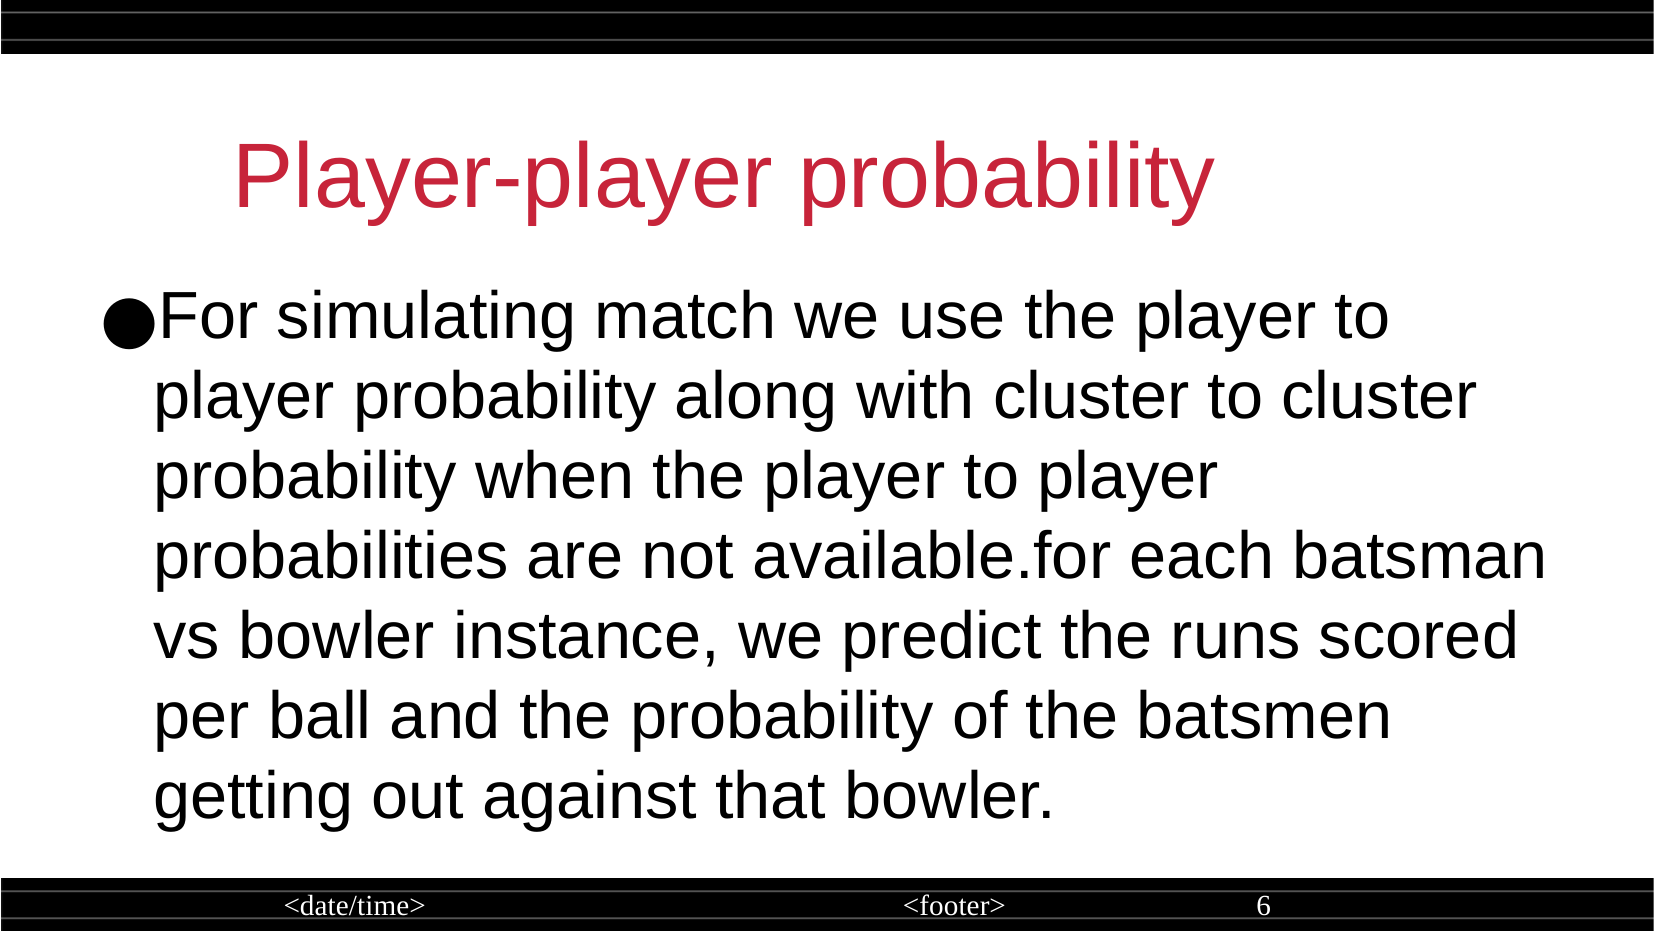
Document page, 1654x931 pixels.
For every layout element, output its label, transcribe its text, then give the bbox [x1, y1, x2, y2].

picture [1, 878, 1654, 931]
picture [1, 0, 1654, 54]
text_box For simulating match we use the player to player probability along with cluster to cluster probability when the player to player probabilities are not available.for each batsman vs bowler instance, we predict the runs scored per ball and the probability of the batsmen getting out against that bowler. [82, 271, 1571, 757]
text_box Player-player probability [82, 92, 1571, 248]
